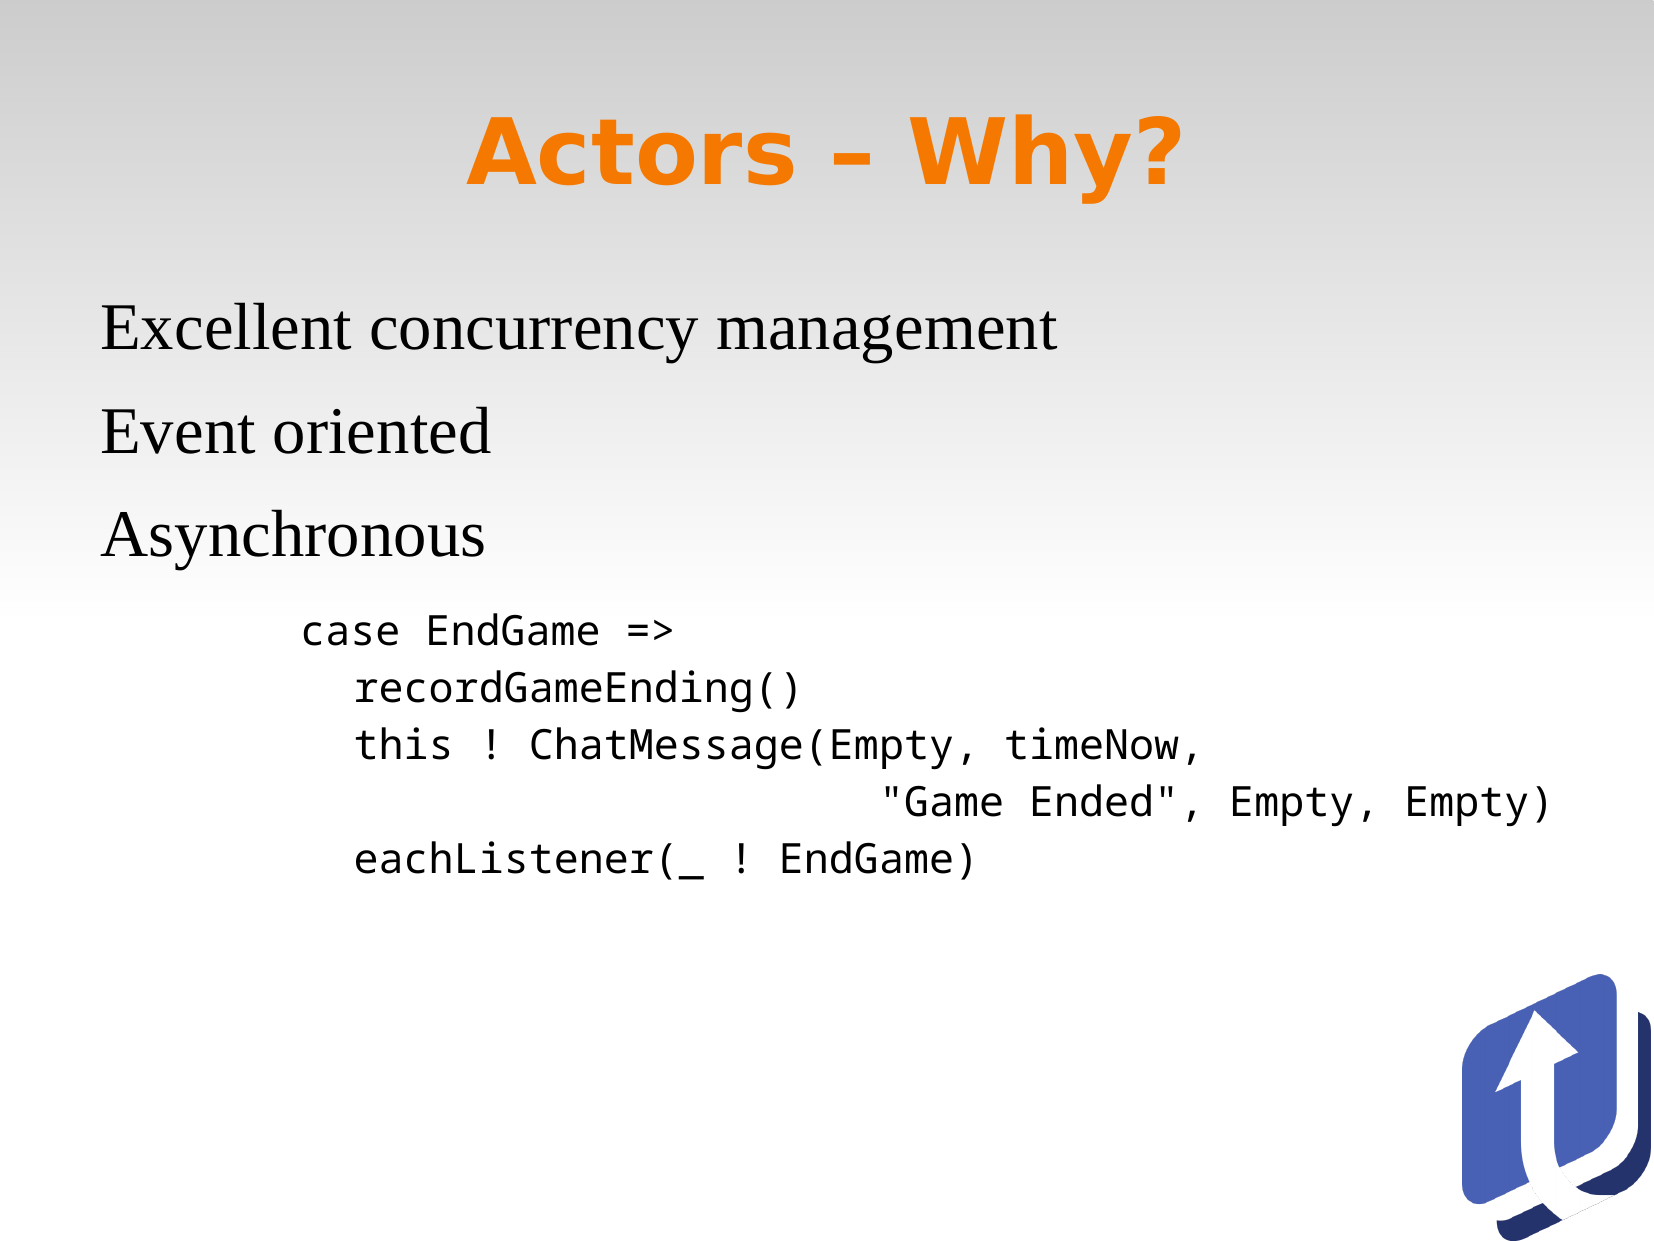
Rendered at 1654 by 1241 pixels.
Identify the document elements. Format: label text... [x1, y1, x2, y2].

list Excellent concurrency management Event oriented Asynchronous case EndGame => recordGameEnding() this ! ChatMessage(Empty, timeNow, "Game Ended", Empty, Empty) eachListener(_ ! EndGame) [82, 290, 1571, 1094]
picture [1462, 974, 1651, 1241]
title Actors – Why? [82, 49, 1571, 257]
